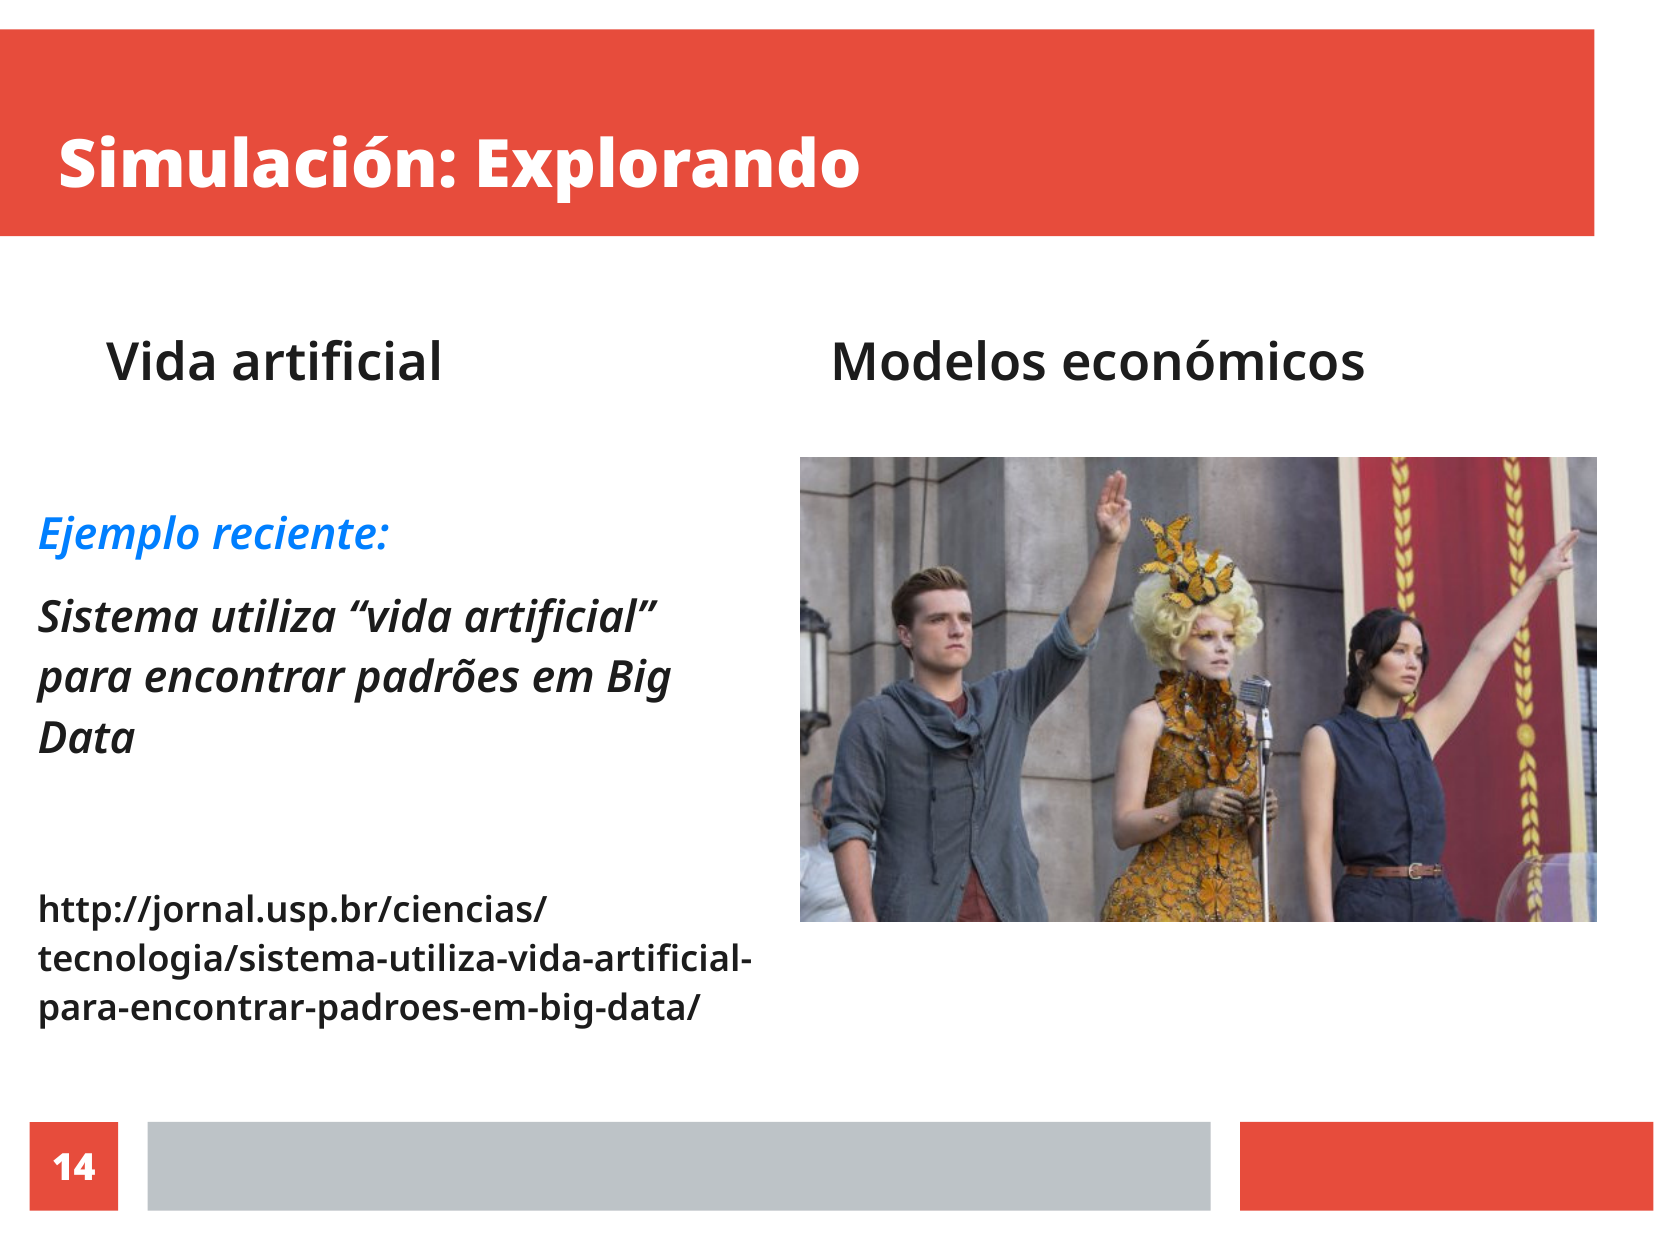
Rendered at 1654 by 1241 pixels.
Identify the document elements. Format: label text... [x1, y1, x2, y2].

list Vida artificial Ejemplo reciente: Sistema utiliza “vida artificial” para encontrar padrões em Big Data http://jornal.usp.br/ciencias/tecnologia/sistema-utiliza-vida-artificial-para-encontrar-padroes-em-big-data/ [37, 324, 758, 1065]
title Simulación: Explorando [59, 59, 1595, 207]
list Modelos económicos [830, 324, 1566, 397]
picture [800, 457, 1597, 922]
